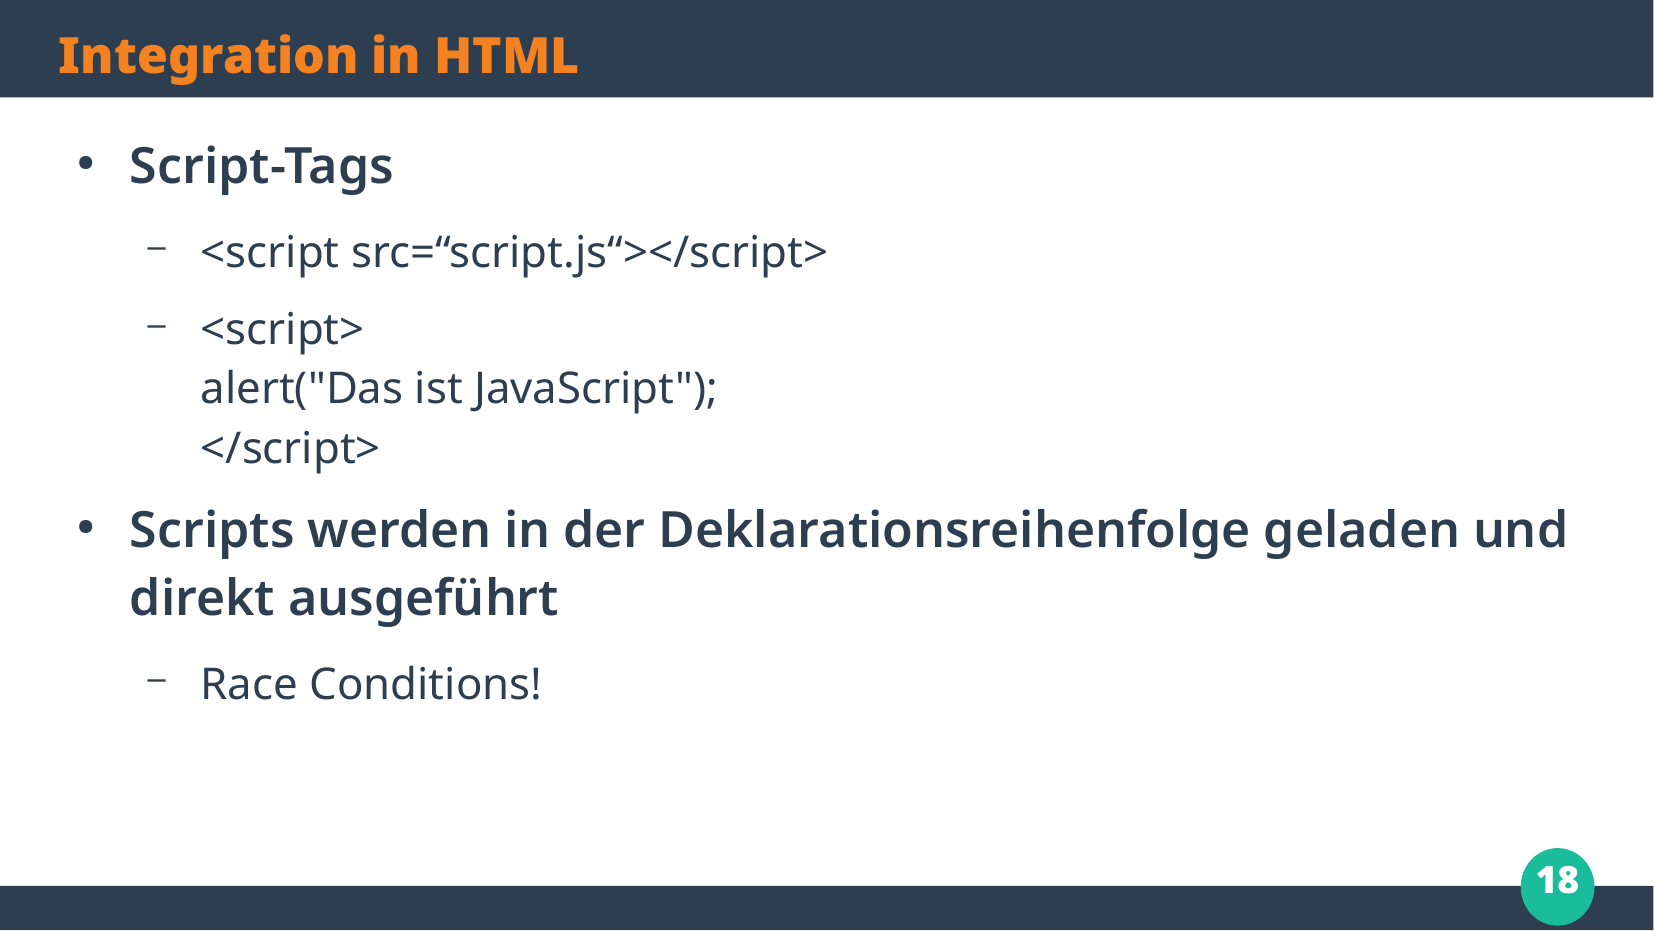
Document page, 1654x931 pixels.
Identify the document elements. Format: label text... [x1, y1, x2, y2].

list Script-Tags <script src=“script.js“></script> <script> alert("Das ist JavaScript"); </script> Scripts werden in der Deklarationsreihenfolge geladen und direkt ausgeführt Race Conditions! [59, 129, 1595, 864]
title Integration in HTML [59, 8, 1595, 89]
